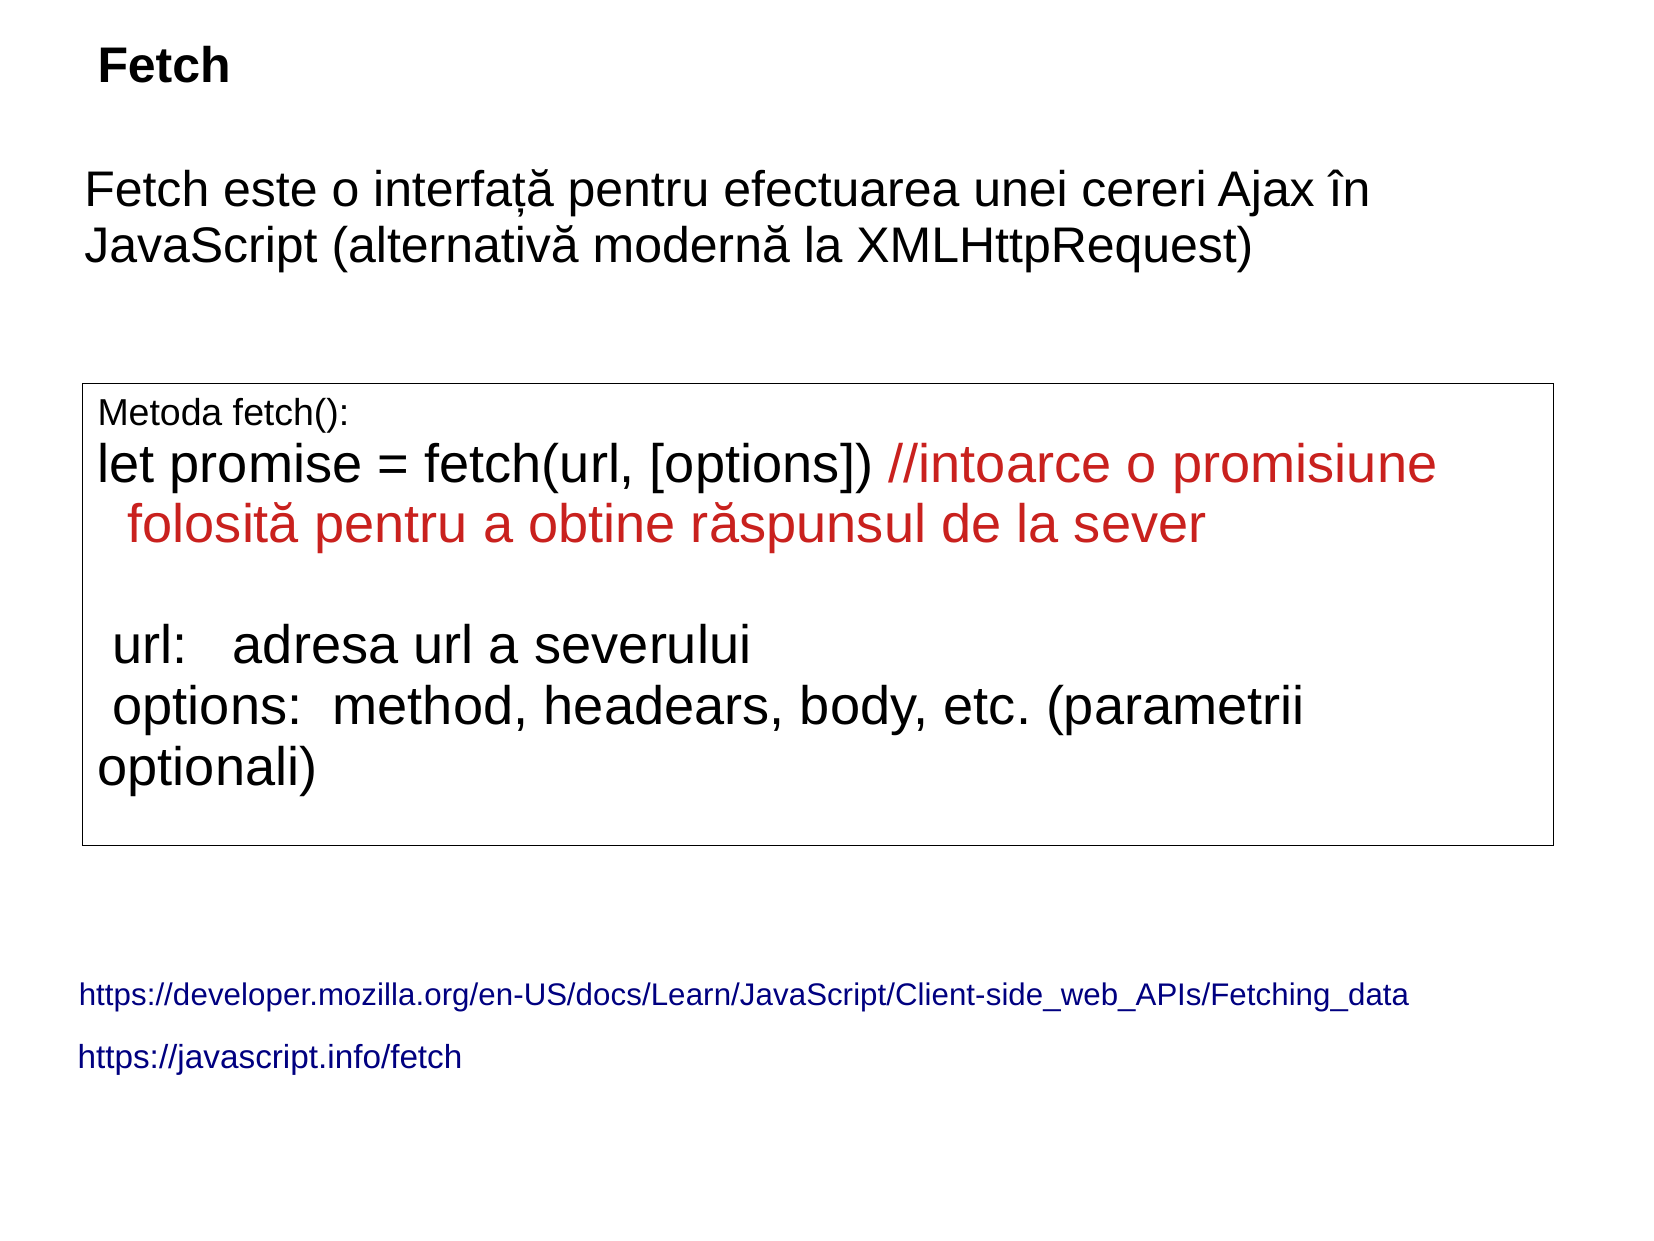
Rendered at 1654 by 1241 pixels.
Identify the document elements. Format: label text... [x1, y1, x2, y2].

text_box Metoda fetch(): let promise = fetch(url, [options]) //intoarce o promisiune folosită pentru a obtine răspunsul de la sever url: adresa url a severului options: method, headears, body, etc. (parametrii optionali) [82, 383, 1554, 846]
text_box https://javascript.info/fetch [62, 1031, 833, 1102]
text_box Fetch [82, 29, 246, 154]
text_box https://developer.mozilla.org/en-US/docs/Learn/JavaScript/Client-side_web_APIs/Fetching_data [64, 969, 1453, 1040]
text_box Fetch este o interfață pentru efectuarea unei cereri Ajax în JavaScript (alternativă modernă la XMLHttpRequest) [69, 154, 1501, 281]
